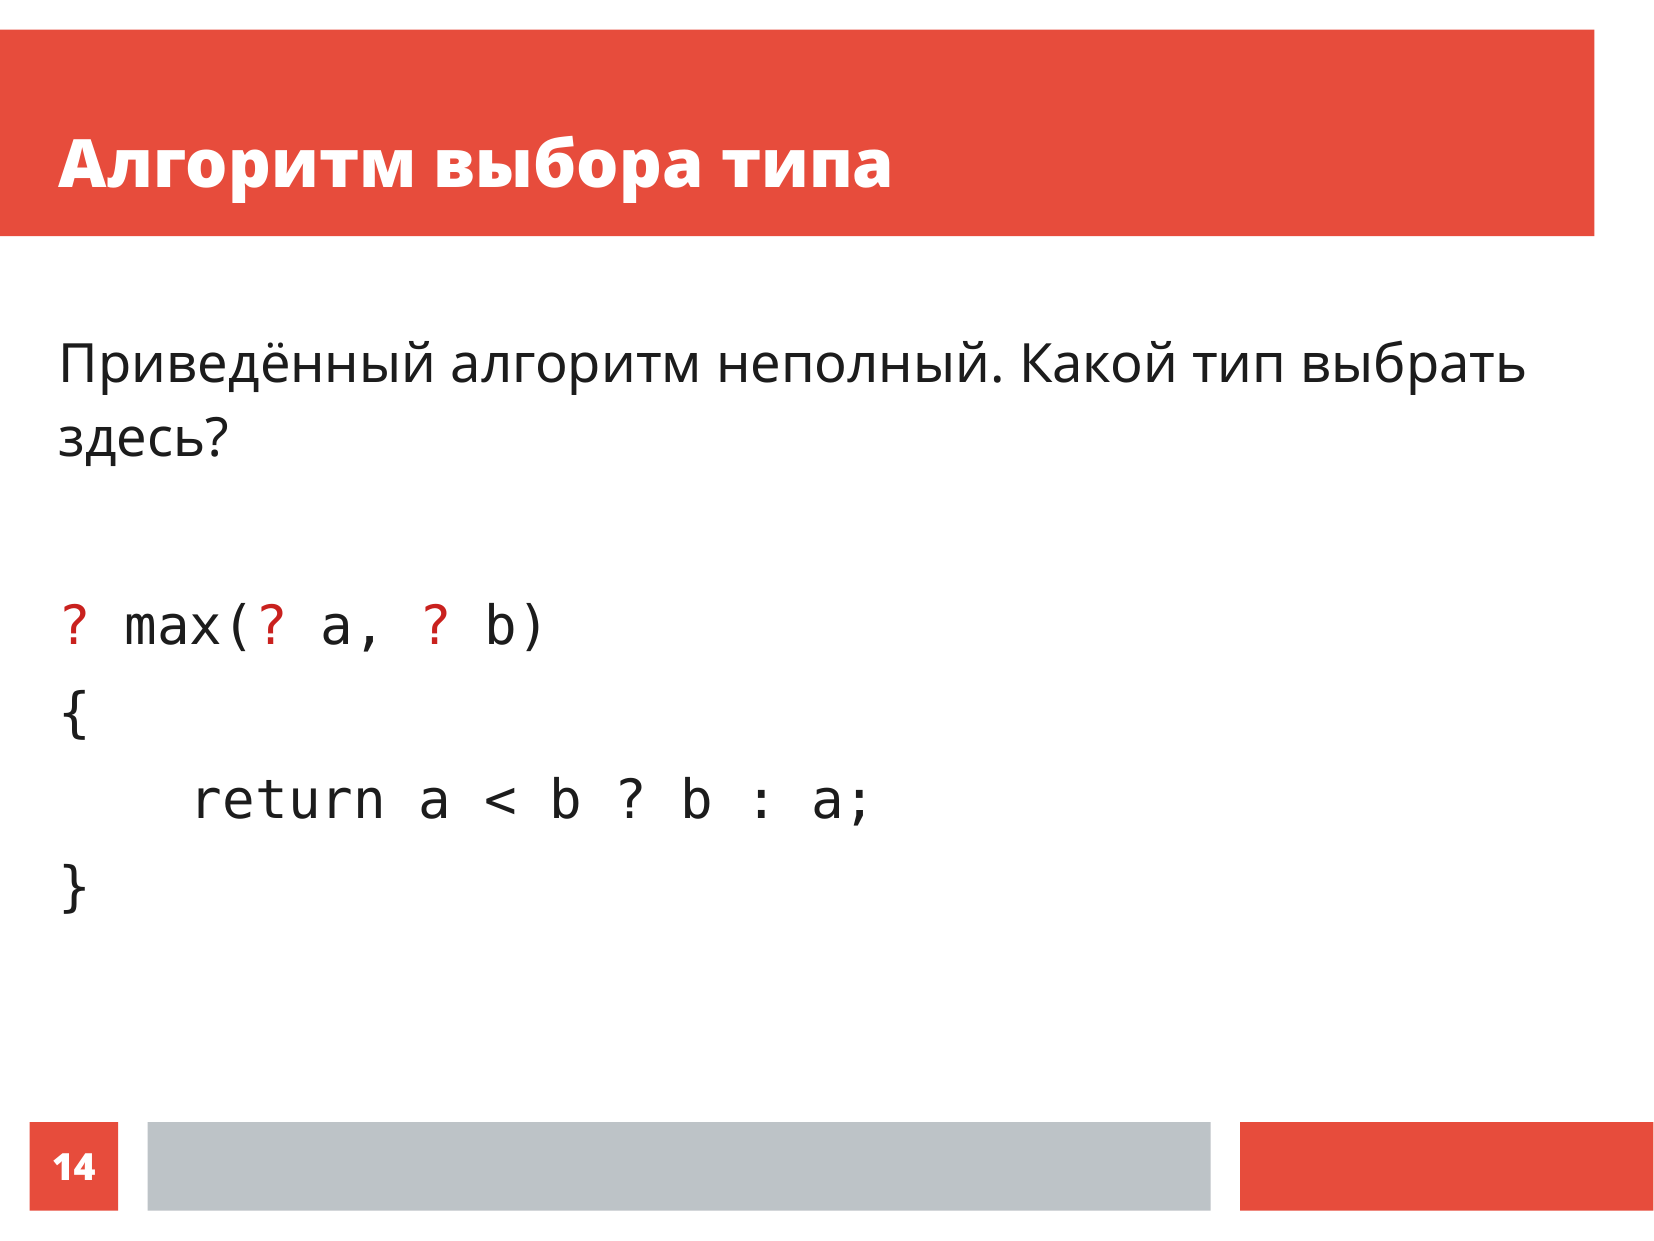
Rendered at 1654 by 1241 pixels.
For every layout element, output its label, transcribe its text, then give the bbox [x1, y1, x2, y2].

list Приведённый алгоритм неполный. Какой тип выбрать здесь? ? max(? a, ? b) { return a < b ? b : a; } [59, 324, 1565, 1093]
title Алгоритм выбора типа [59, 59, 1595, 207]
